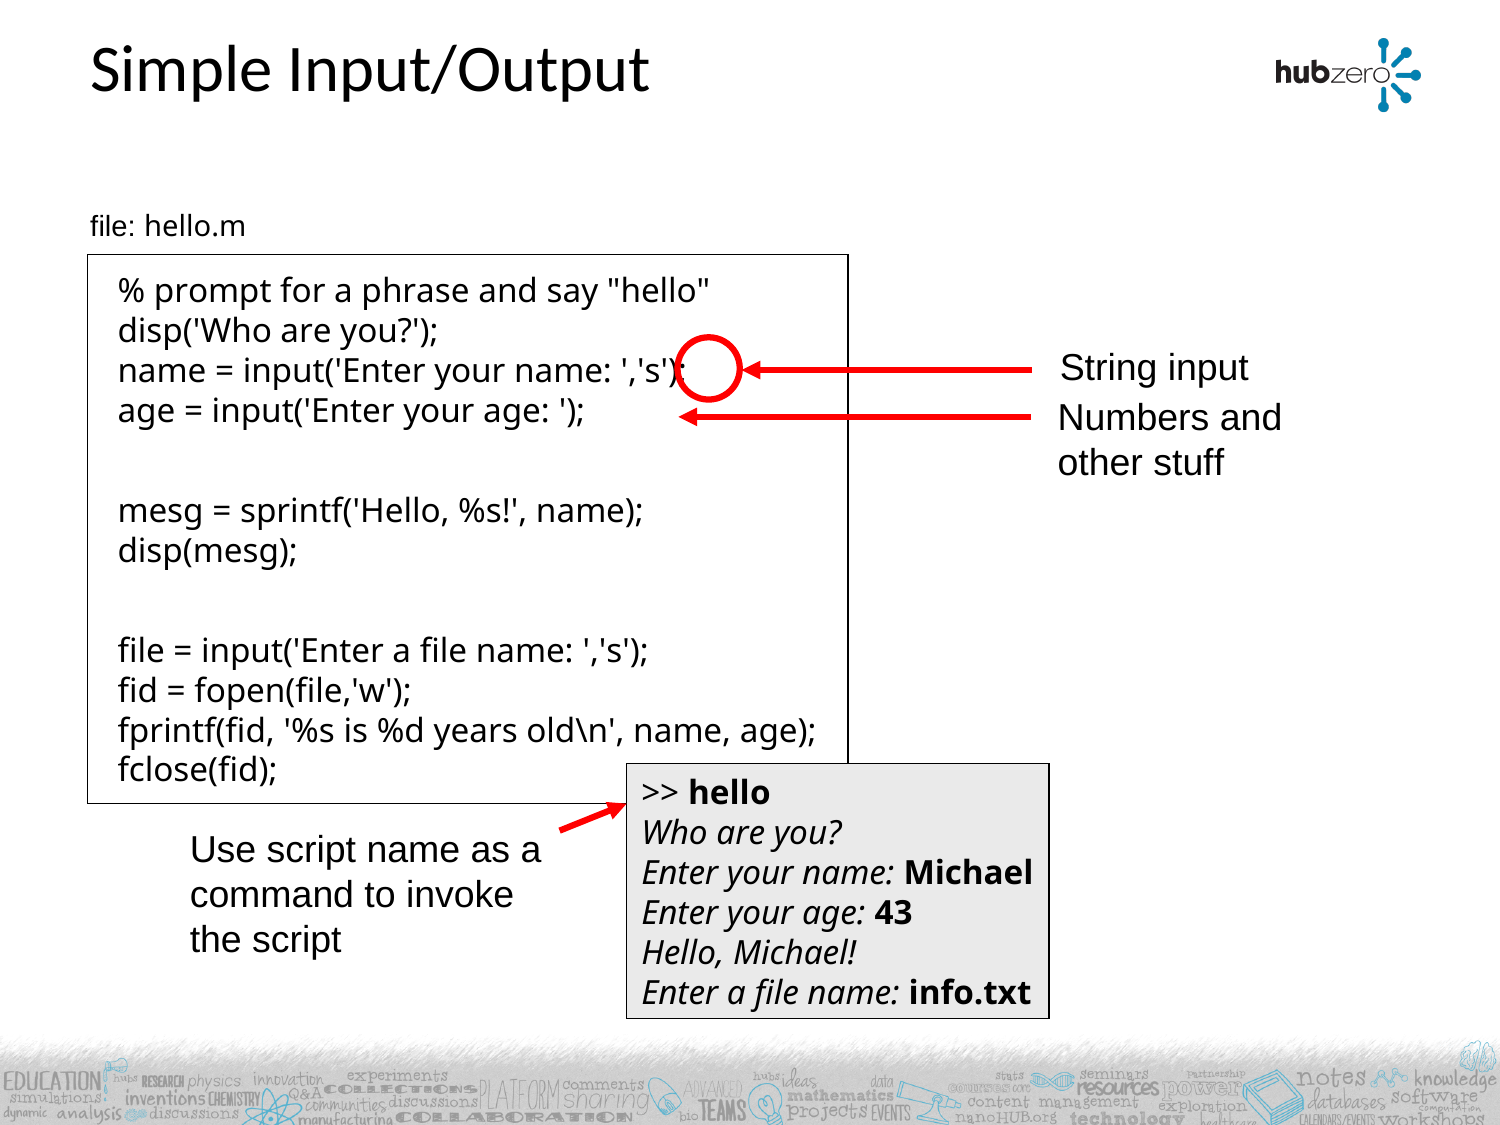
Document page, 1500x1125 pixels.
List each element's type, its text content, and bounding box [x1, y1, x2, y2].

text_box Numbers and other stuff [1042, 385, 1298, 492]
text_box String input [1045, 335, 1265, 385]
picture [1272, 35, 1424, 115]
text_box file: hello.m [75, 199, 262, 251]
text_box Use script name as a command to invoke the script [174, 817, 557, 968]
text_box Simple Input/Output [75, 12, 1249, 118]
picture [0, 1034, 1500, 1125]
text_box % prompt for a phrase and say "hello" disp('Who are you?'); name = input('Enter your name: ','s'); age = input('Enter your age: '); mesg = sprintf('Hello, %s!', name); disp(mesg); file = input('Enter a file name: ','s'); fid = fopen(file,'w'); fprintf(fid, '%s is %d years old\n', name, age); fclose(fid); [87, 254, 849, 804]
text_box >> hello Who are you? Enter your name: Michael Enter your age: 43 Hello, Michael! Enter a file name: info.txt [626, 763, 1049, 1019]
